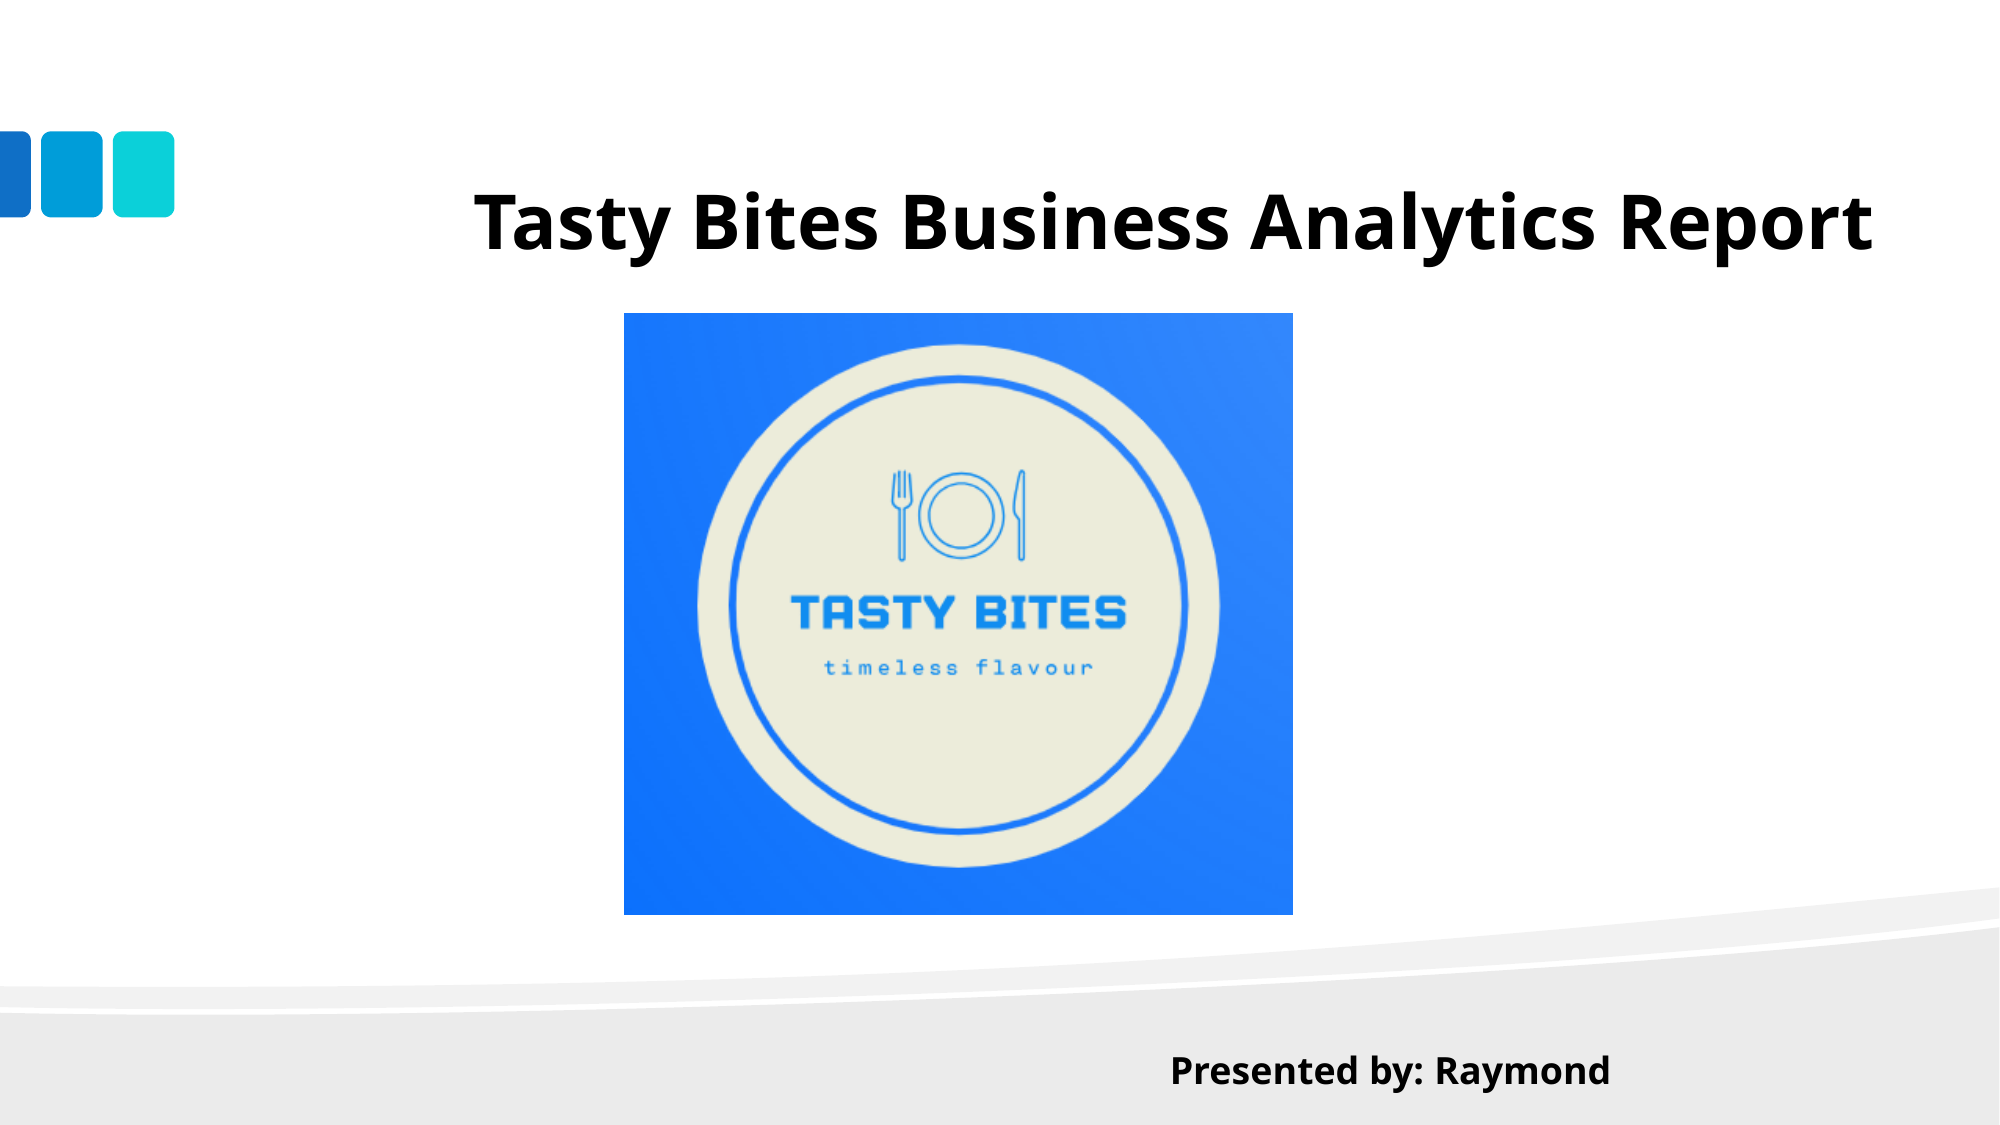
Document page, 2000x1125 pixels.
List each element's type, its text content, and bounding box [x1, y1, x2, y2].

text_box Tasty Bites Business Analytics Report [424, 87, 1925, 276]
text_box Presented by: Raymond [1149, 914, 1975, 1102]
picture [624, 314, 1293, 915]
